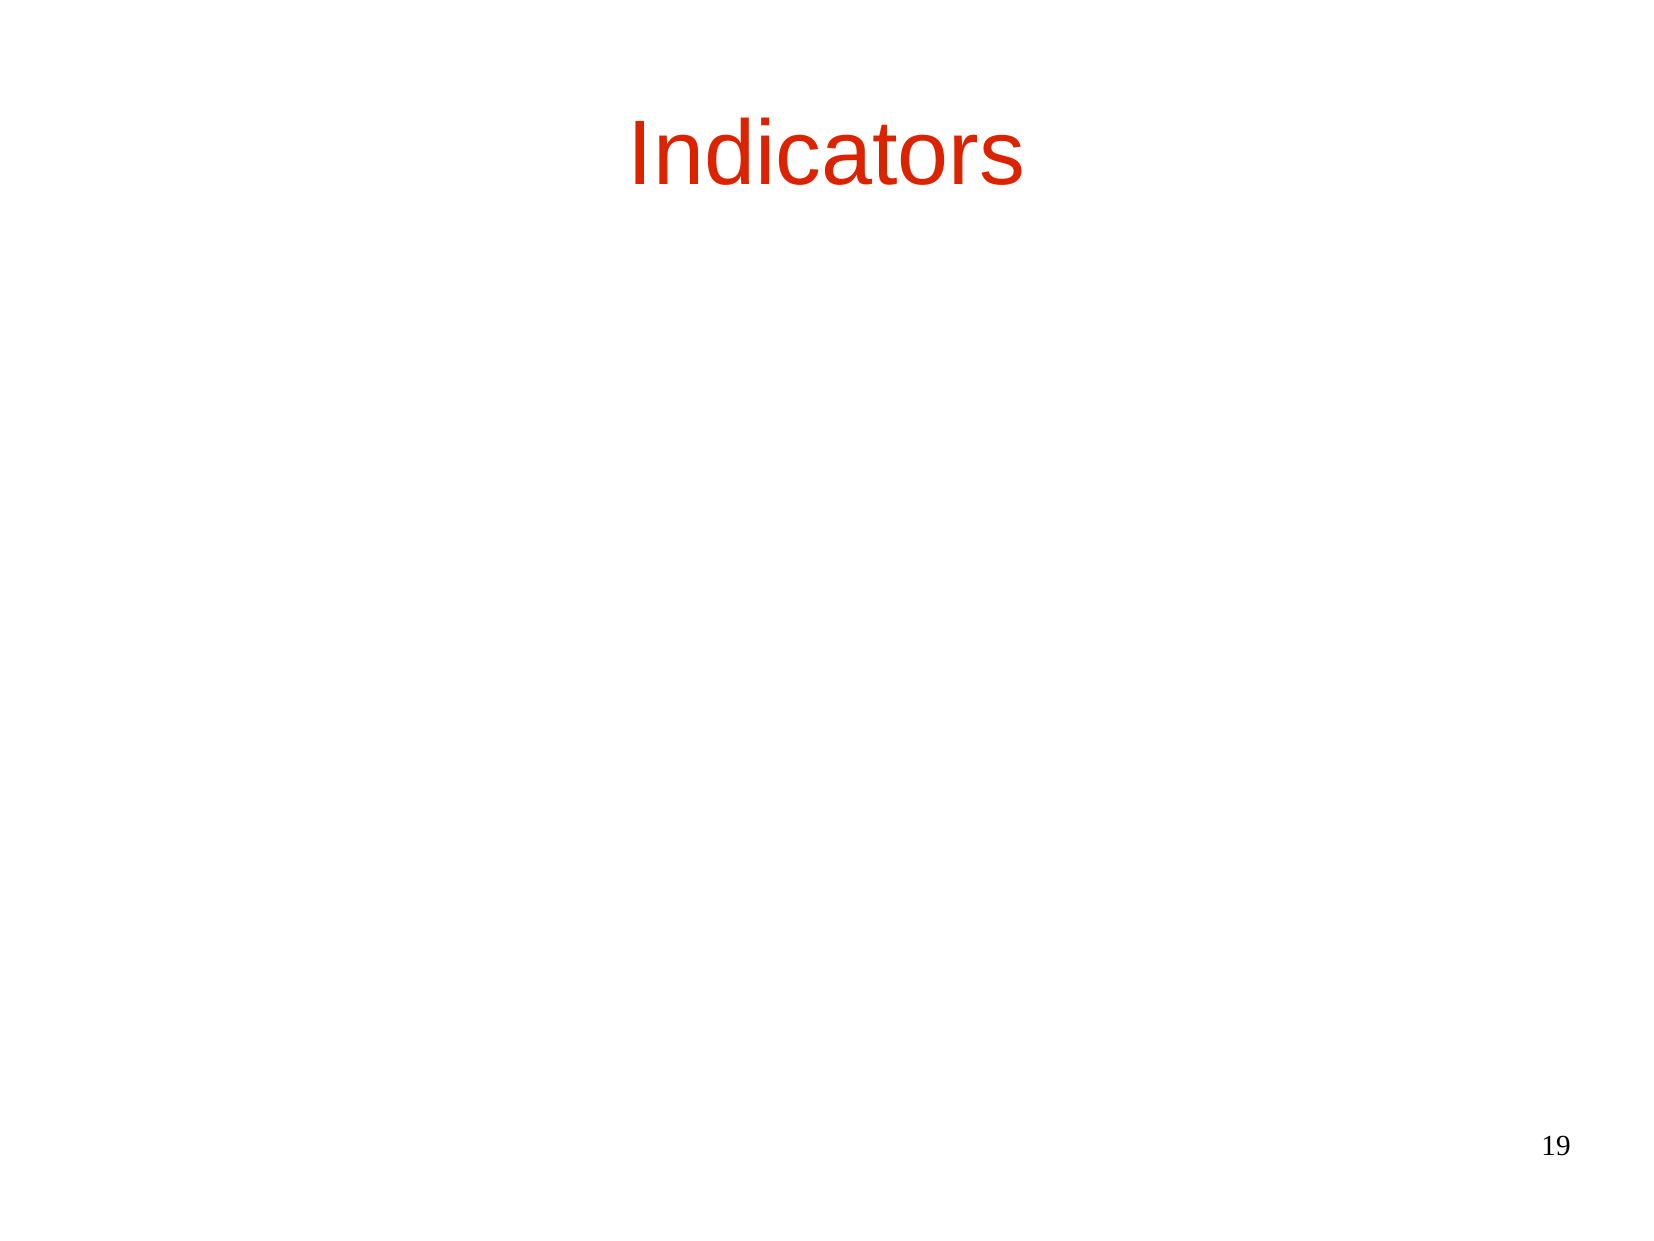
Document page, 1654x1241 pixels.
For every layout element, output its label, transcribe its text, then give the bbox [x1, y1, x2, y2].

title Indicators [82, 49, 1571, 257]
